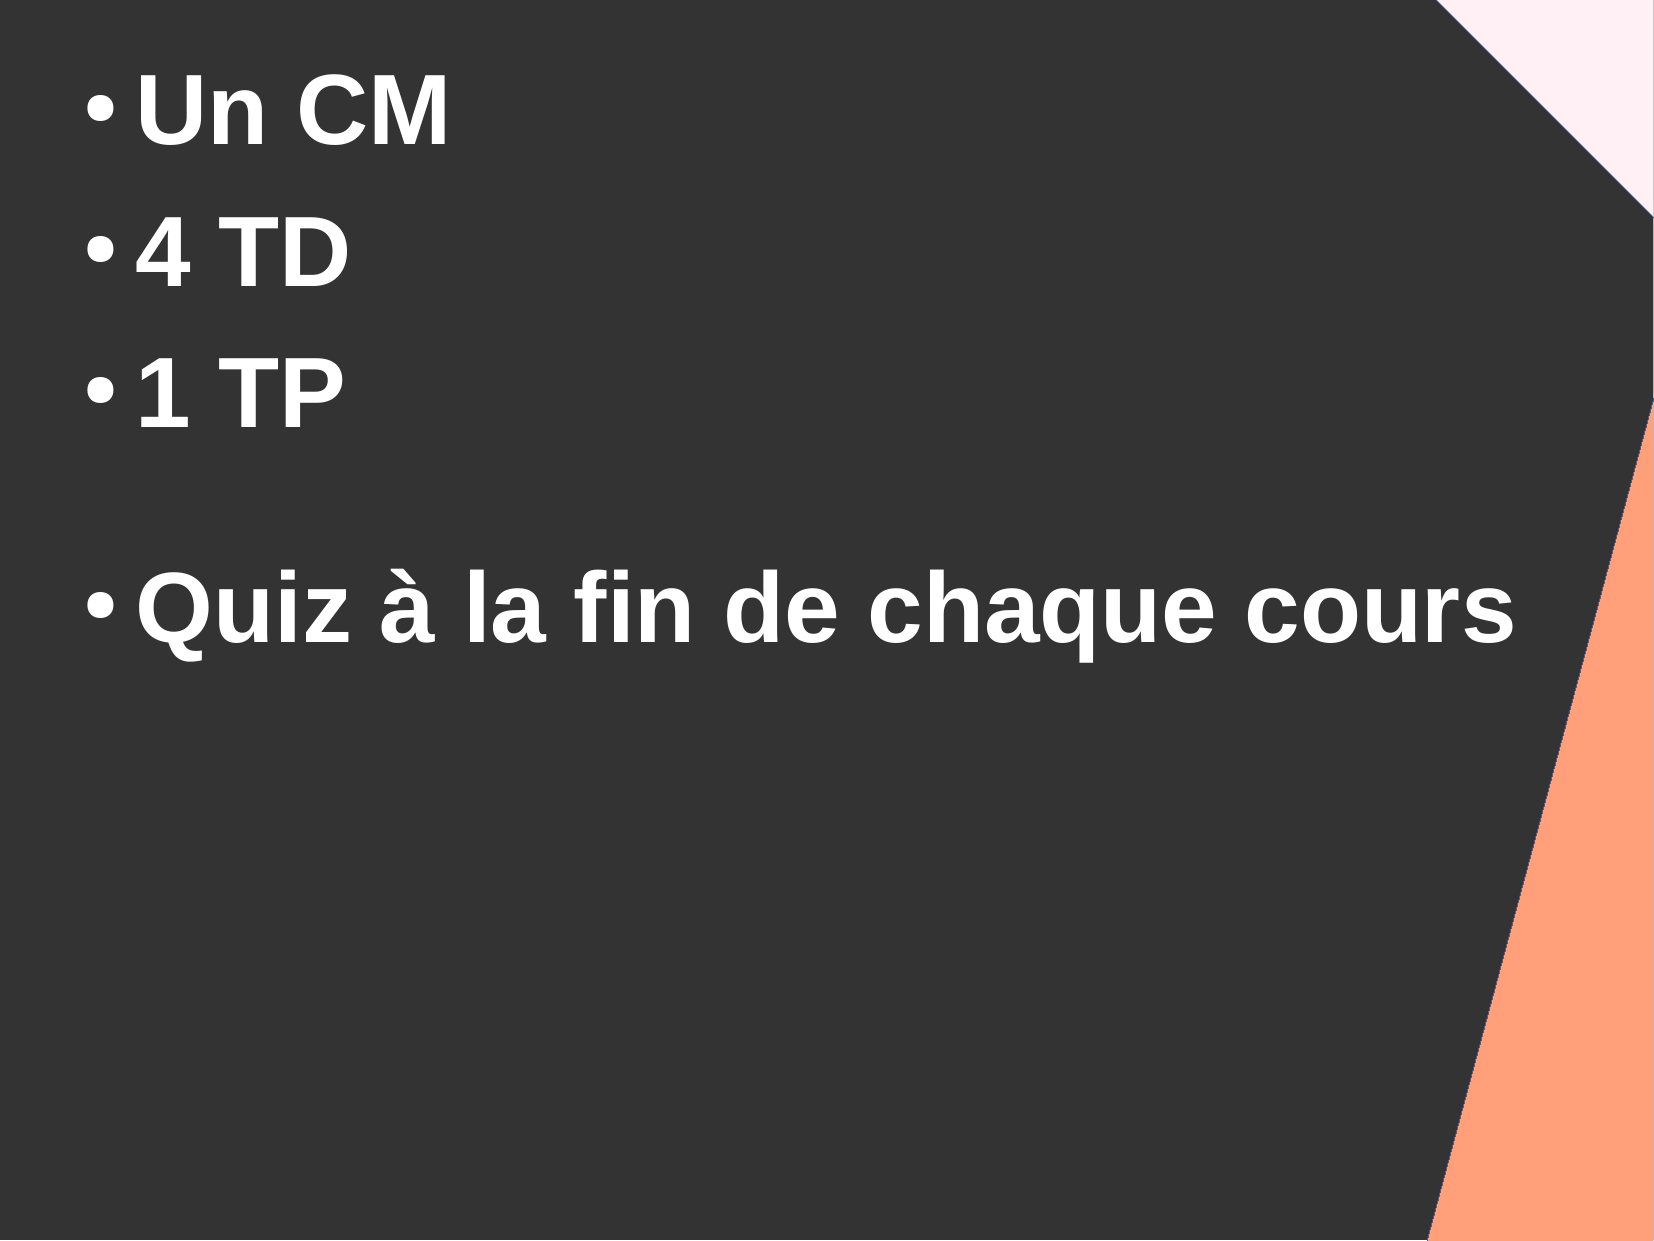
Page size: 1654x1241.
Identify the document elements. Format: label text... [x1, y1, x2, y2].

text_box [1427, 397, 1654, 1241]
text_box [1436, 0, 1654, 218]
list Un CM 4 TD 1 TP Quiz à la fin de chaque cours [64, 54, 1554, 774]
